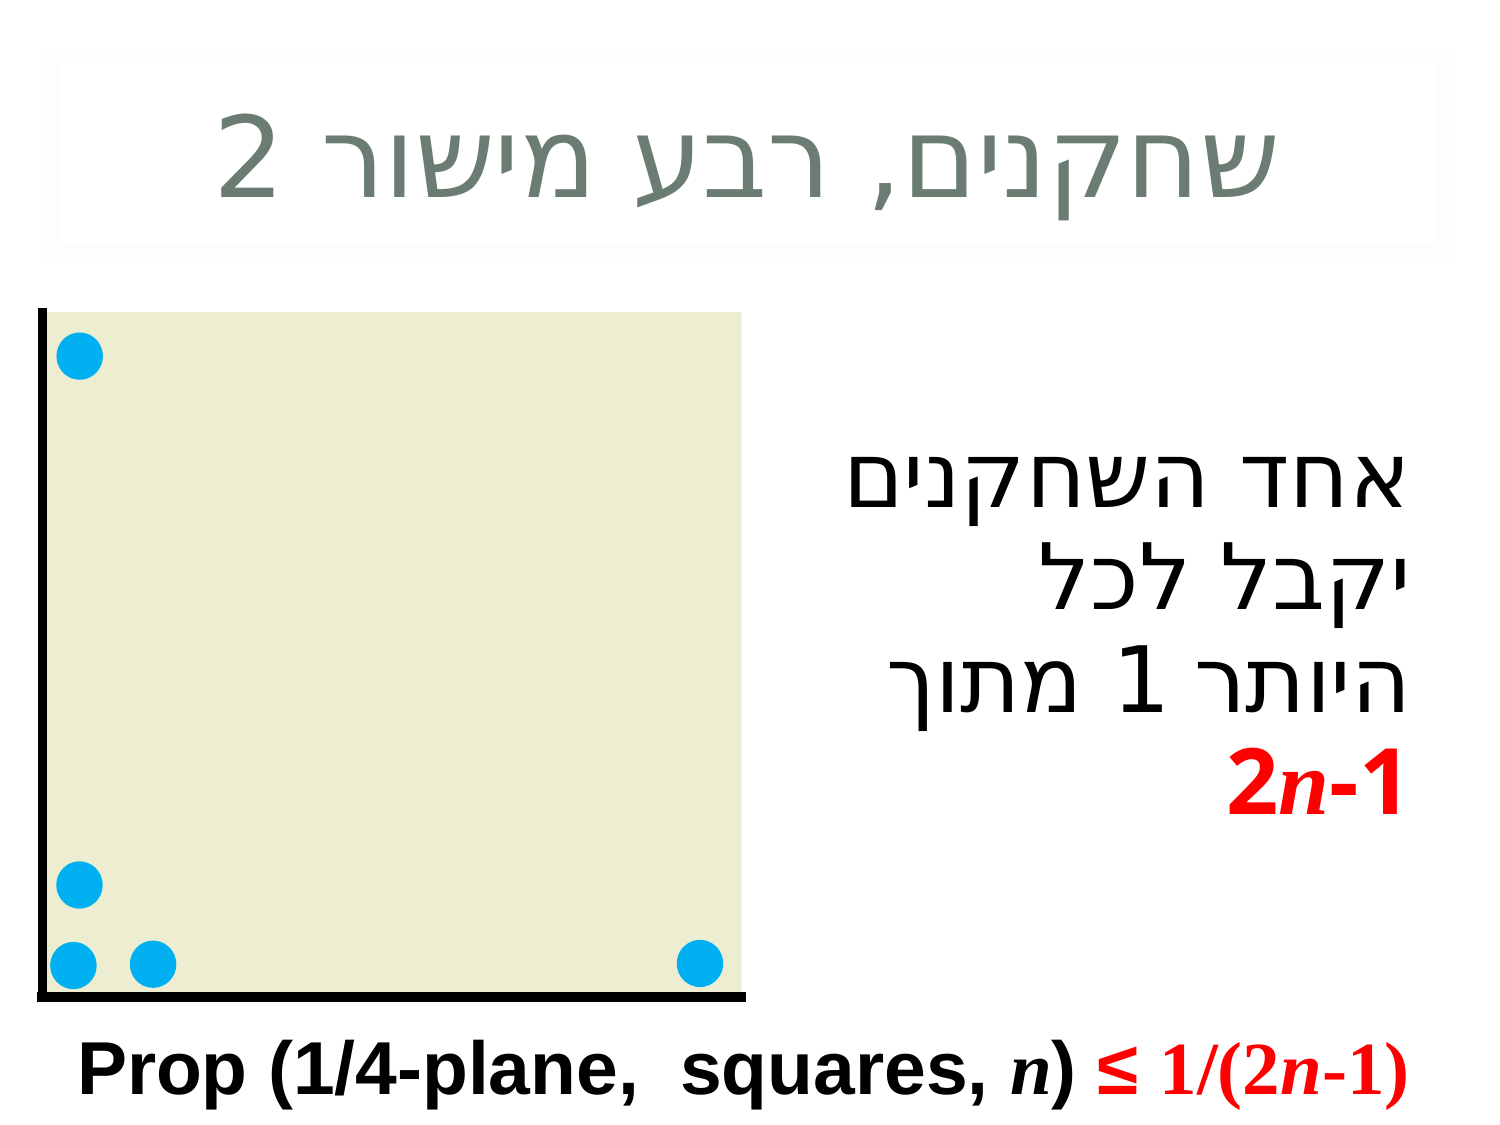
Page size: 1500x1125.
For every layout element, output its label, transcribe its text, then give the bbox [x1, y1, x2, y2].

text_box אחד השחקנים יקבל לכל היותר 1 מתוך 2n-1 [792, 418, 1427, 843]
text_box [47, 312, 742, 992]
text_box 2 שחקנים, רבע מישור [69, 66, 1426, 238]
picture [45, 46, 1455, 263]
text_box Prop (1/4-plane, squares, n) ≤ 1/(2n-1) [62, 1020, 1464, 1120]
